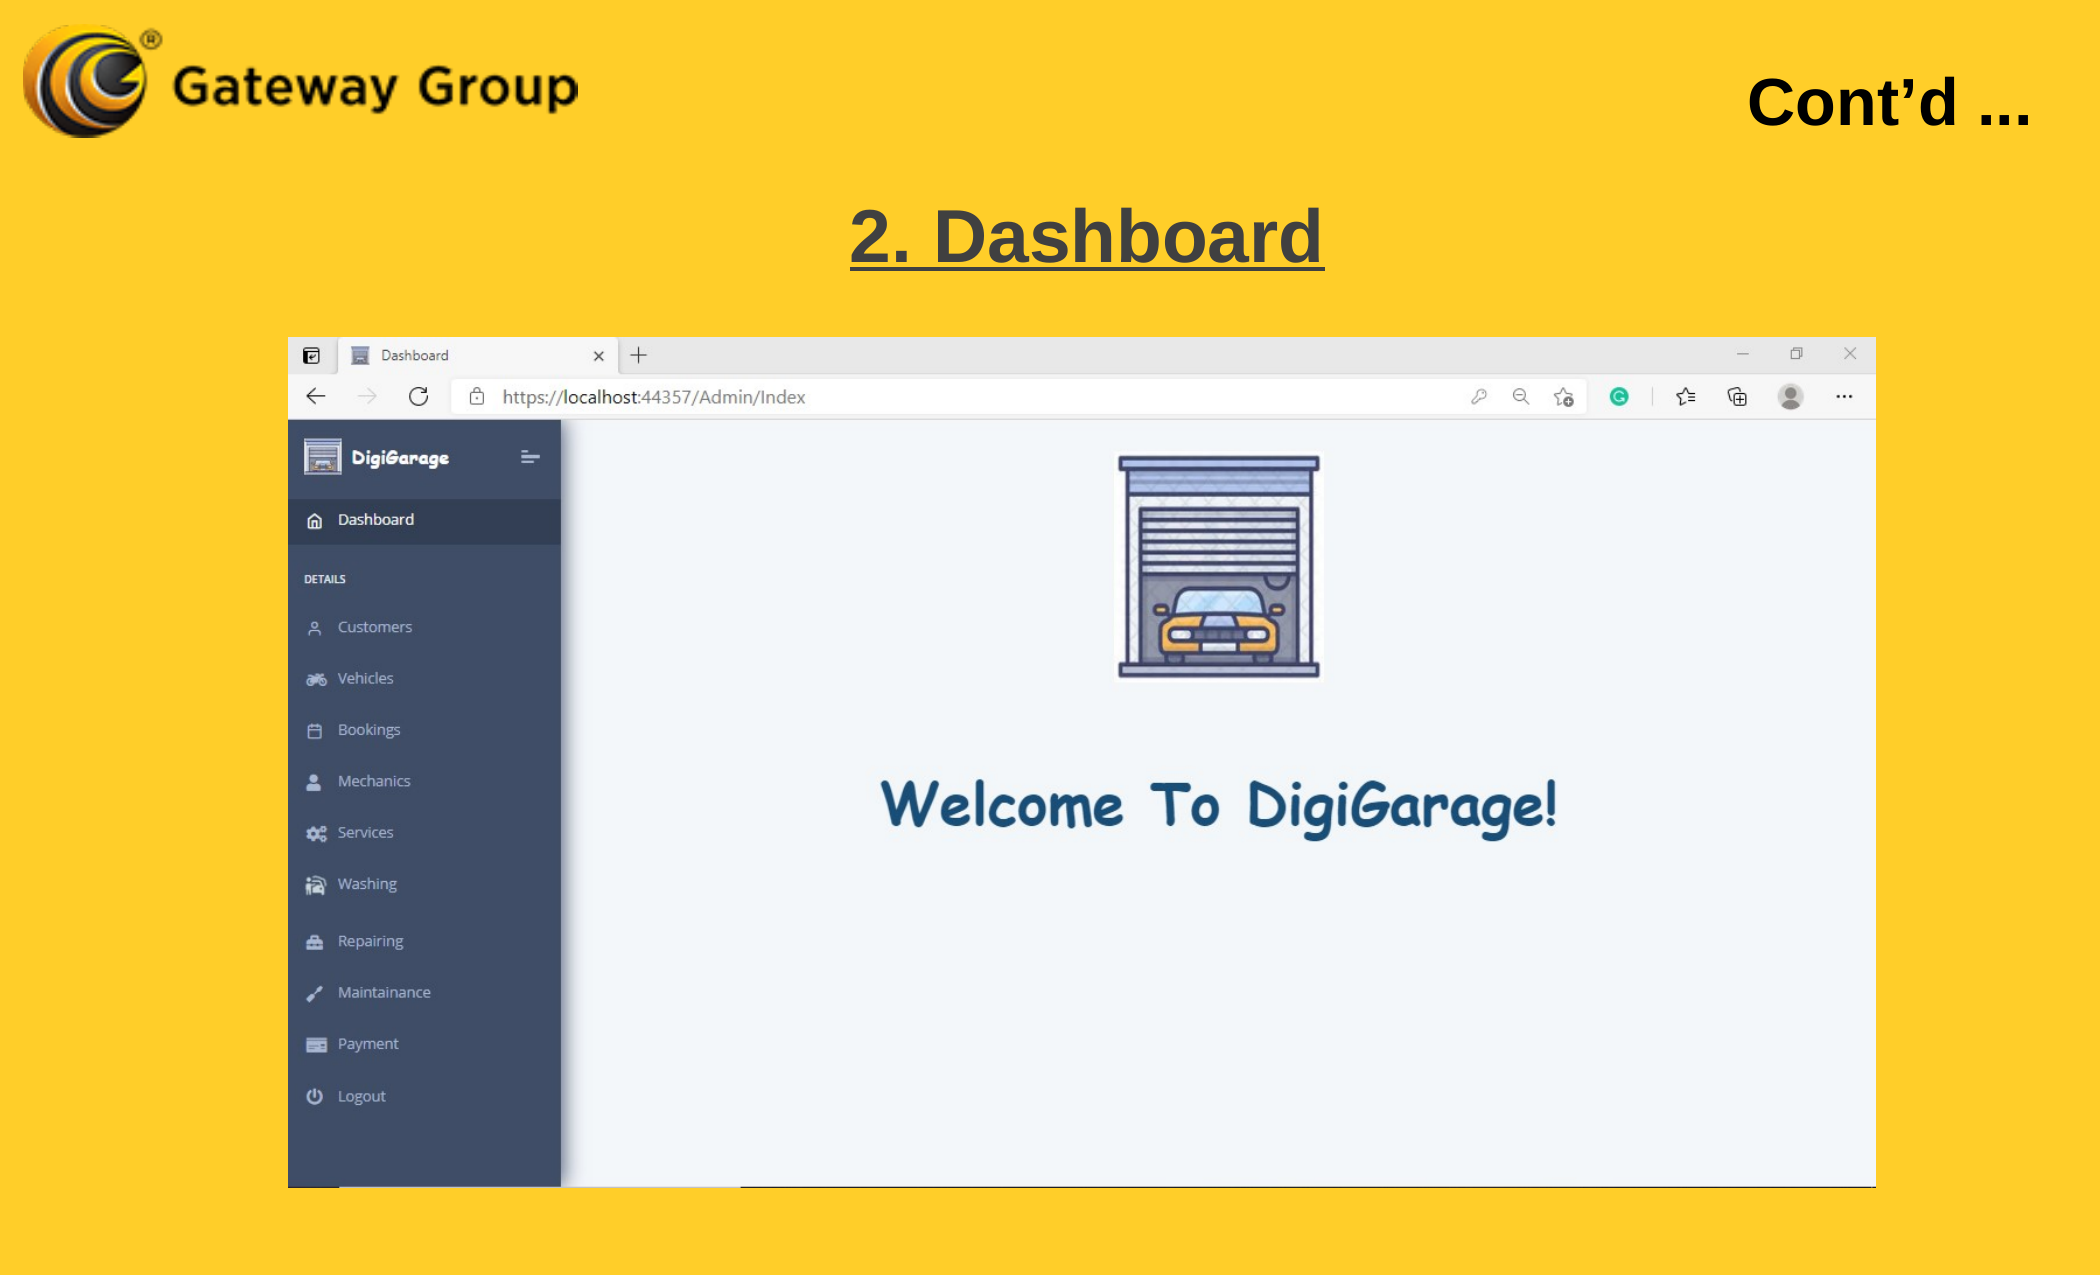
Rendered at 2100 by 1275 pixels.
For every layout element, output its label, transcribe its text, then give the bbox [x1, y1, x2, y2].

picture [23, 24, 578, 138]
text_box 2. Dashboard [825, 187, 1350, 287]
picture [288, 337, 1876, 1188]
text_box Cont’d ... [1732, 57, 2063, 147]
